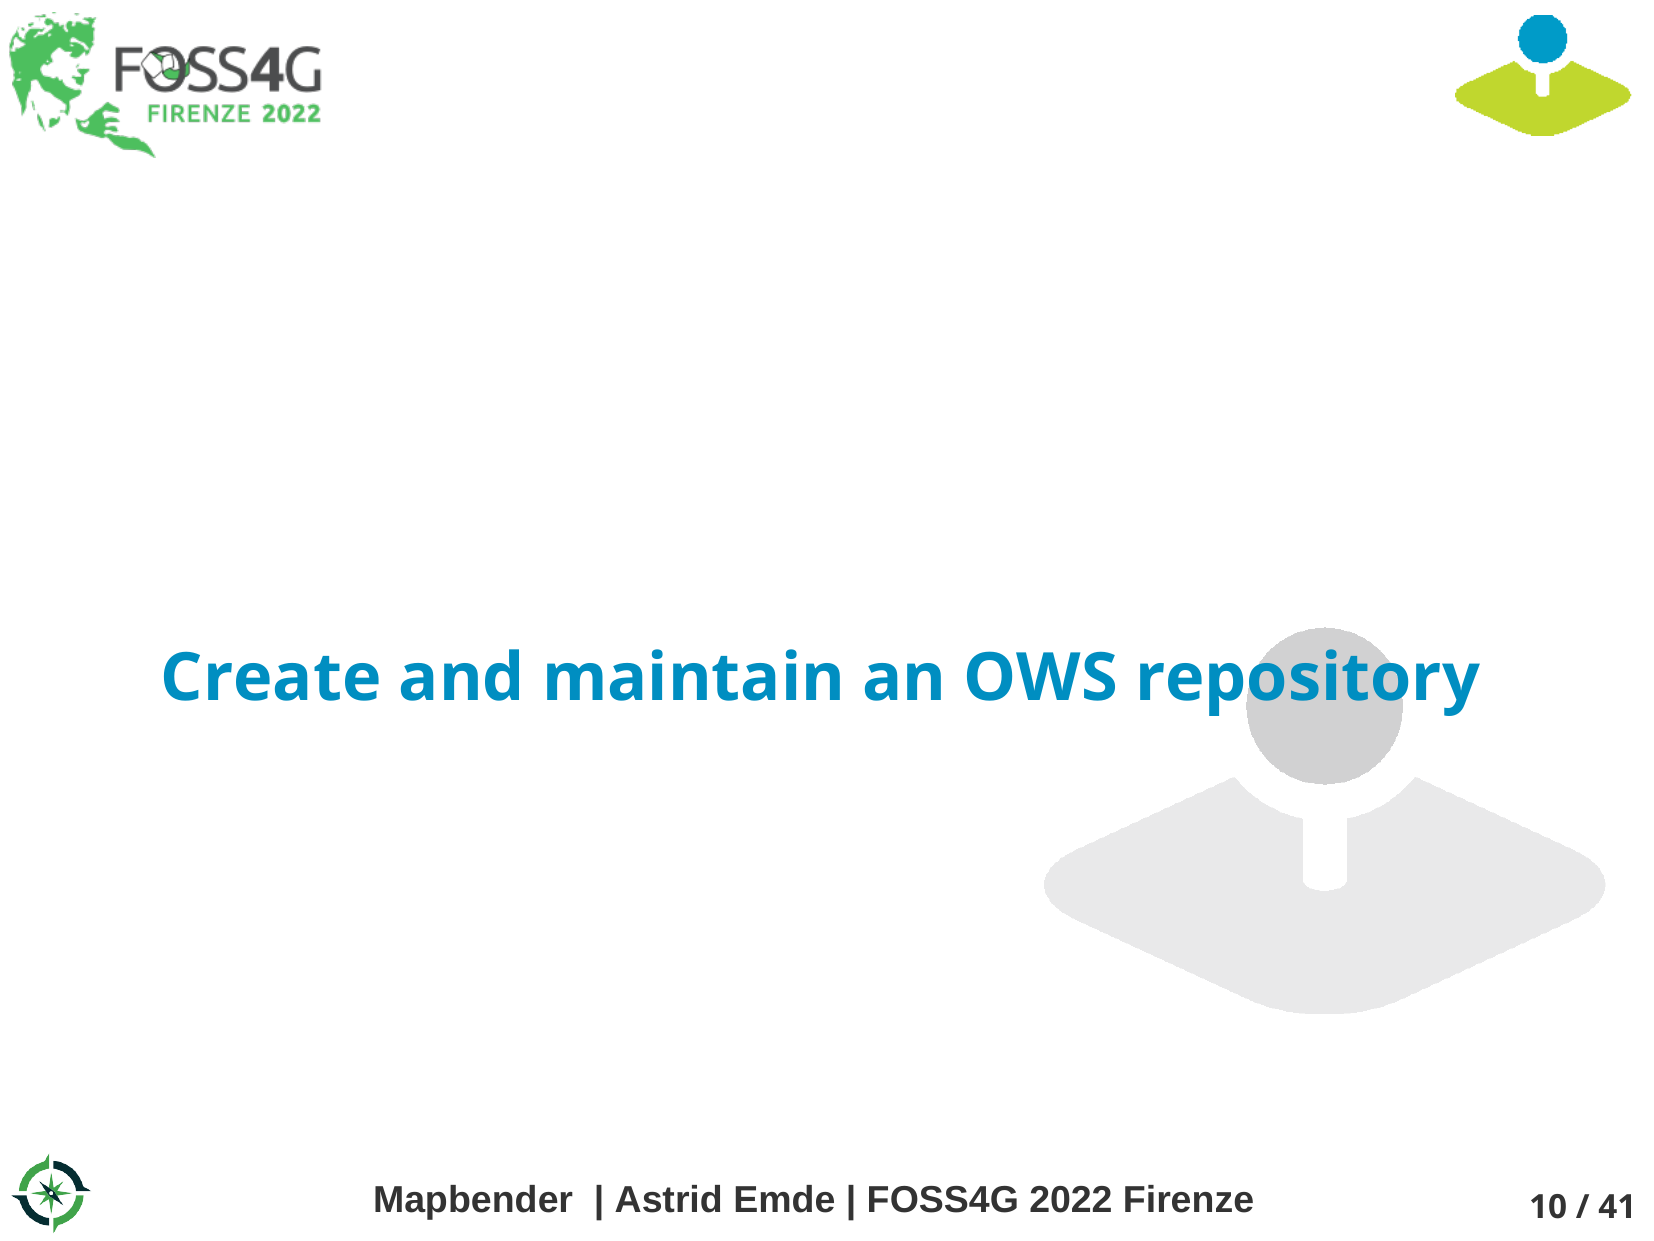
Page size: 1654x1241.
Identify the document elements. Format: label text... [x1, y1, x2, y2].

picture [0, 12, 376, 158]
subtitle Create and maintain an OWS repository [76, 177, 1565, 1173]
picture [10, 1152, 92, 1234]
picture [1455, 15, 1633, 136]
